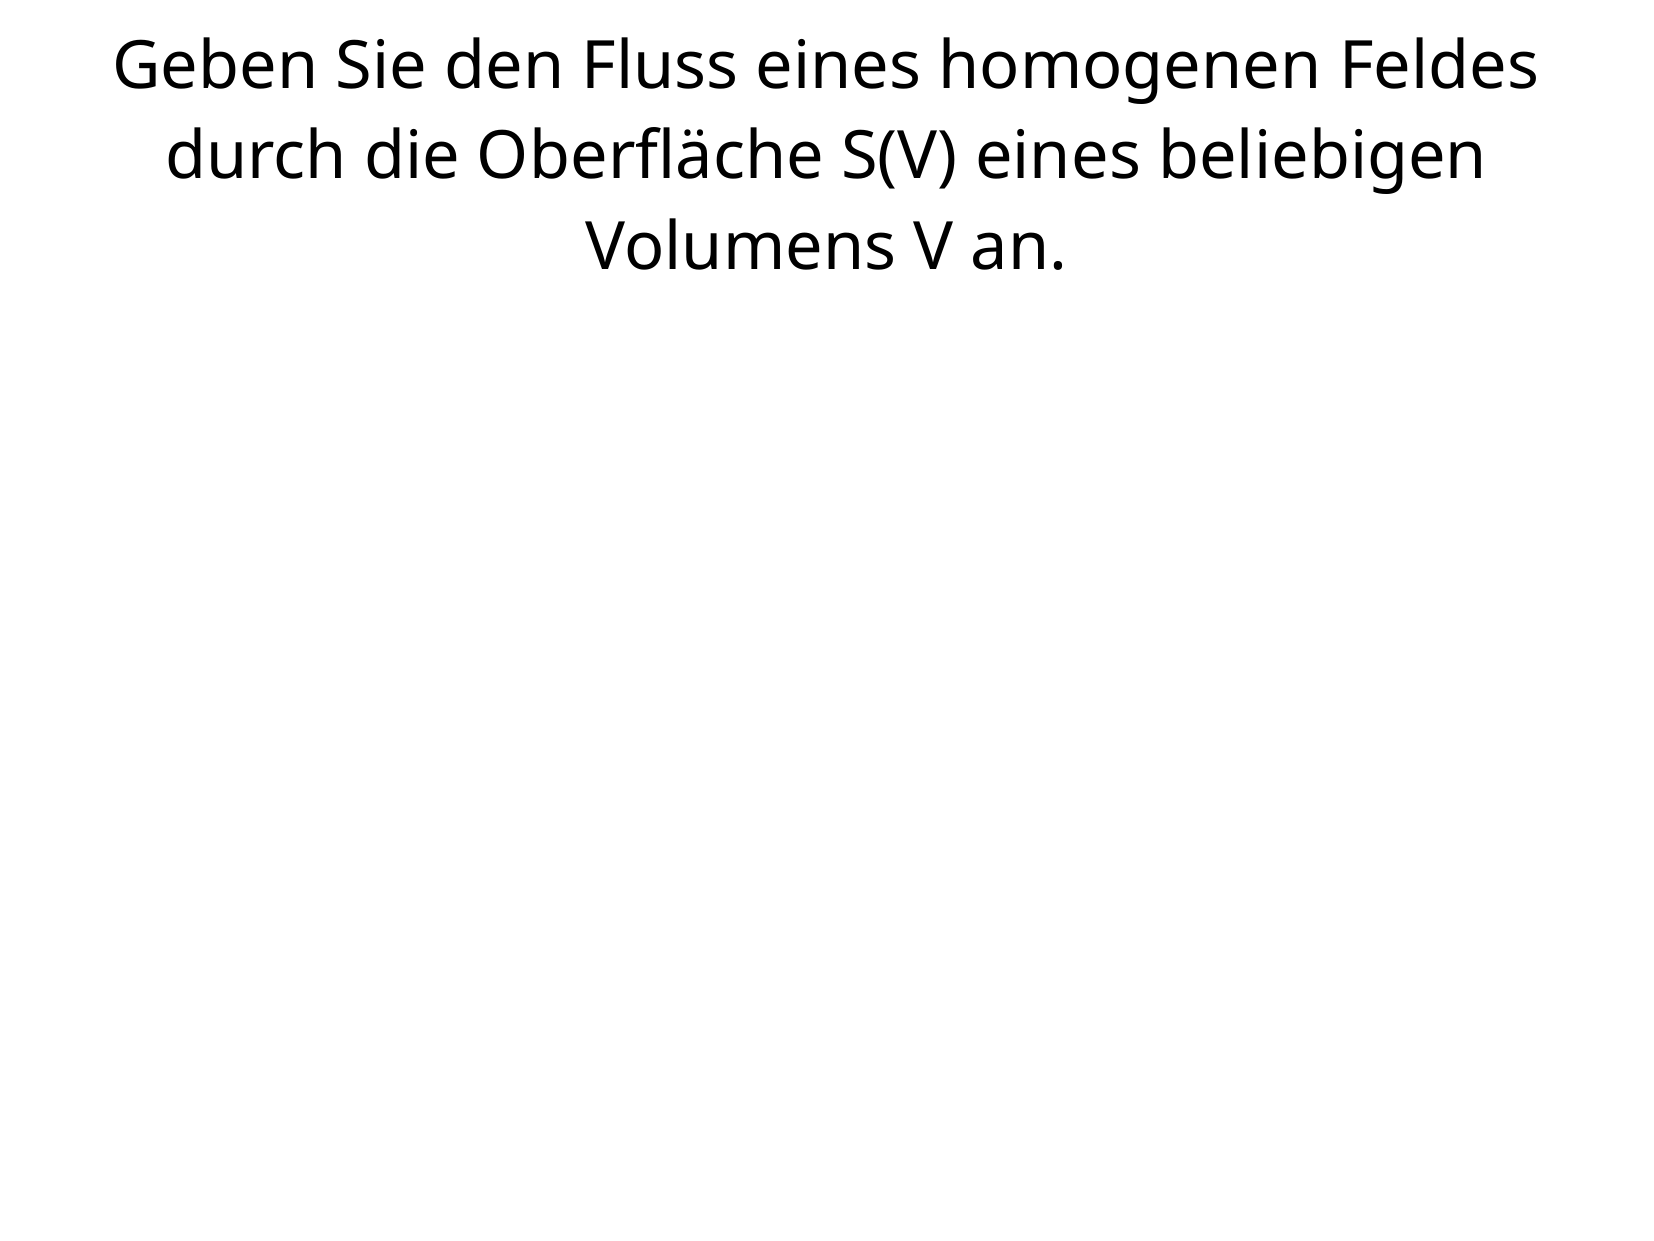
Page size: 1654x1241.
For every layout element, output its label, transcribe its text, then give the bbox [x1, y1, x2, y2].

title Geben Sie den Fluss eines homogenen Feldes durch die Oberfläche S(V) eines beliebigen Volumens V an. [82, 19, 1571, 287]
